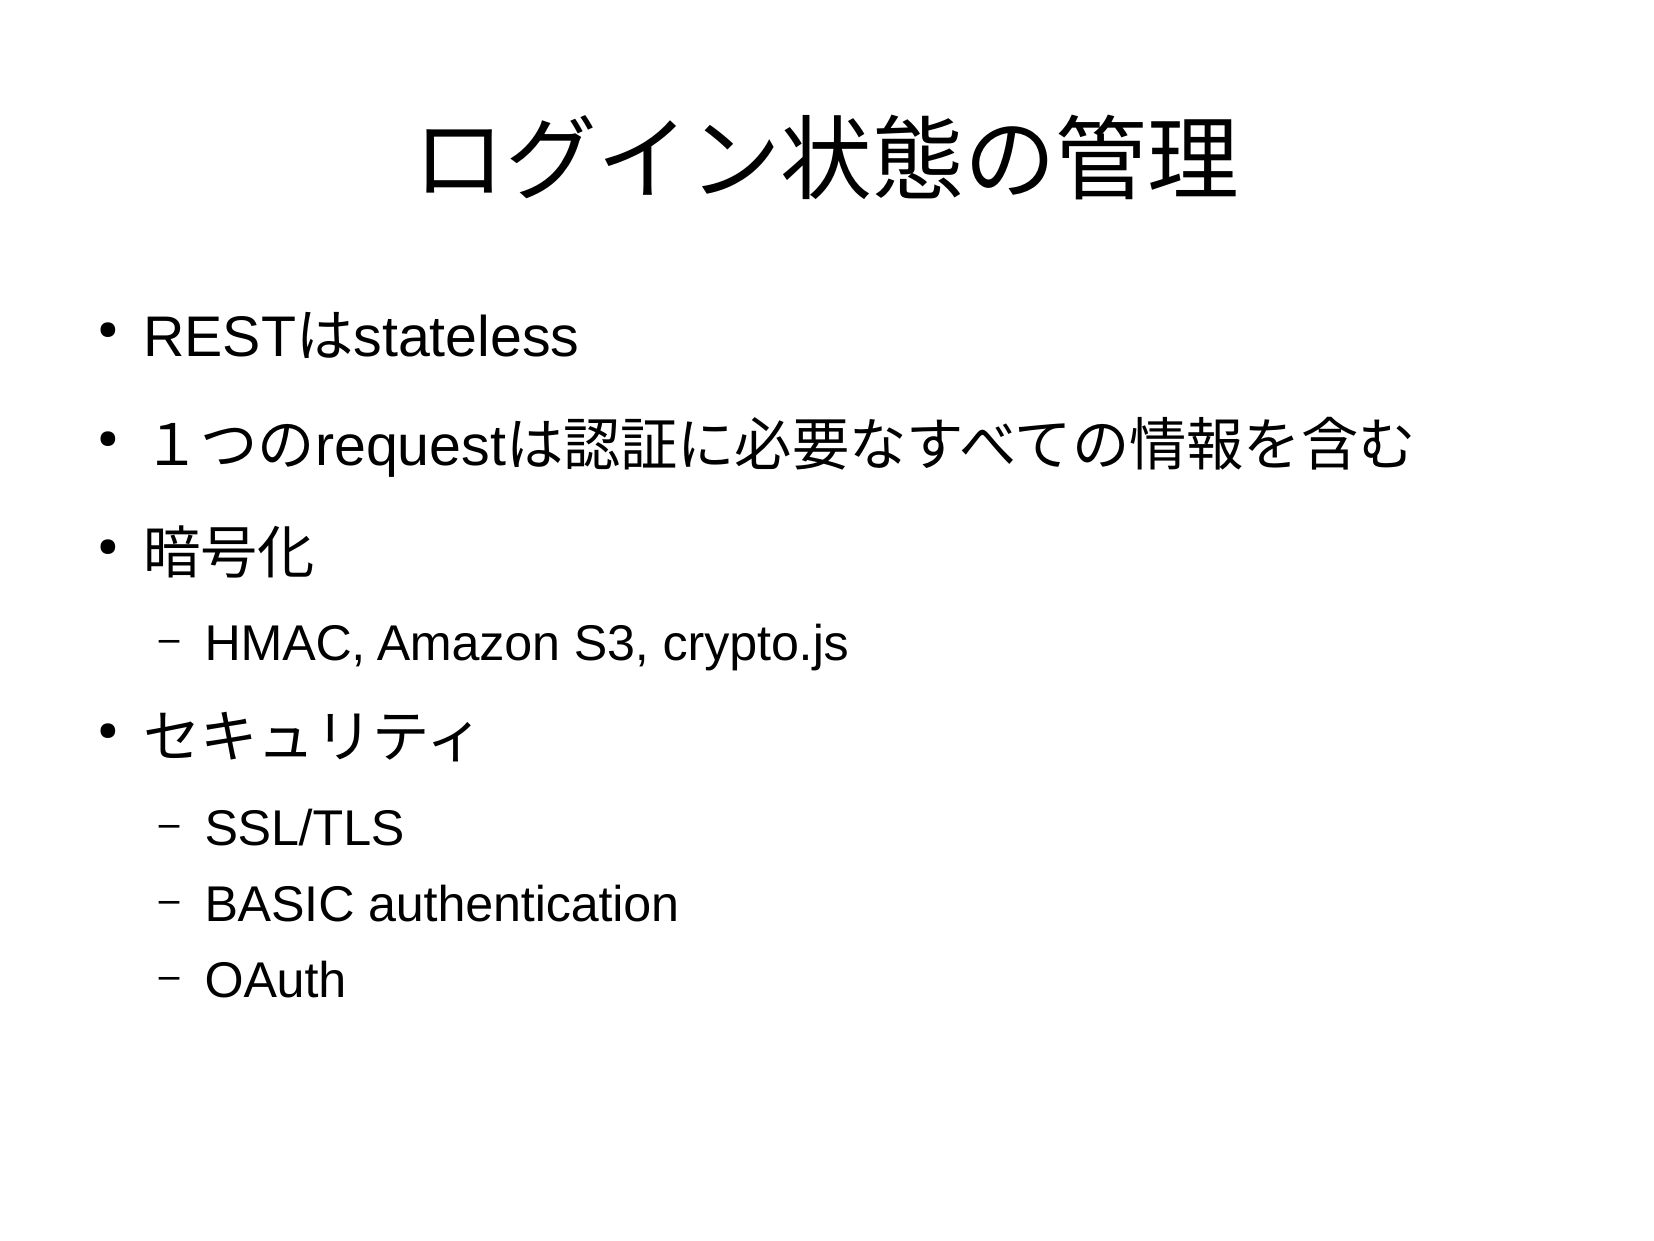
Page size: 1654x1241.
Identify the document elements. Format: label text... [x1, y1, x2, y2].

title ログイン状態の管理 [82, 49, 1571, 257]
list RESTはstateless １つのrequestは認証に必要なすべての情報を含む 暗号化 HMAC, Amazon S3, crypto.js セキュリティ SSL/TLS BASIC authentication OAuth [82, 290, 1571, 1010]
